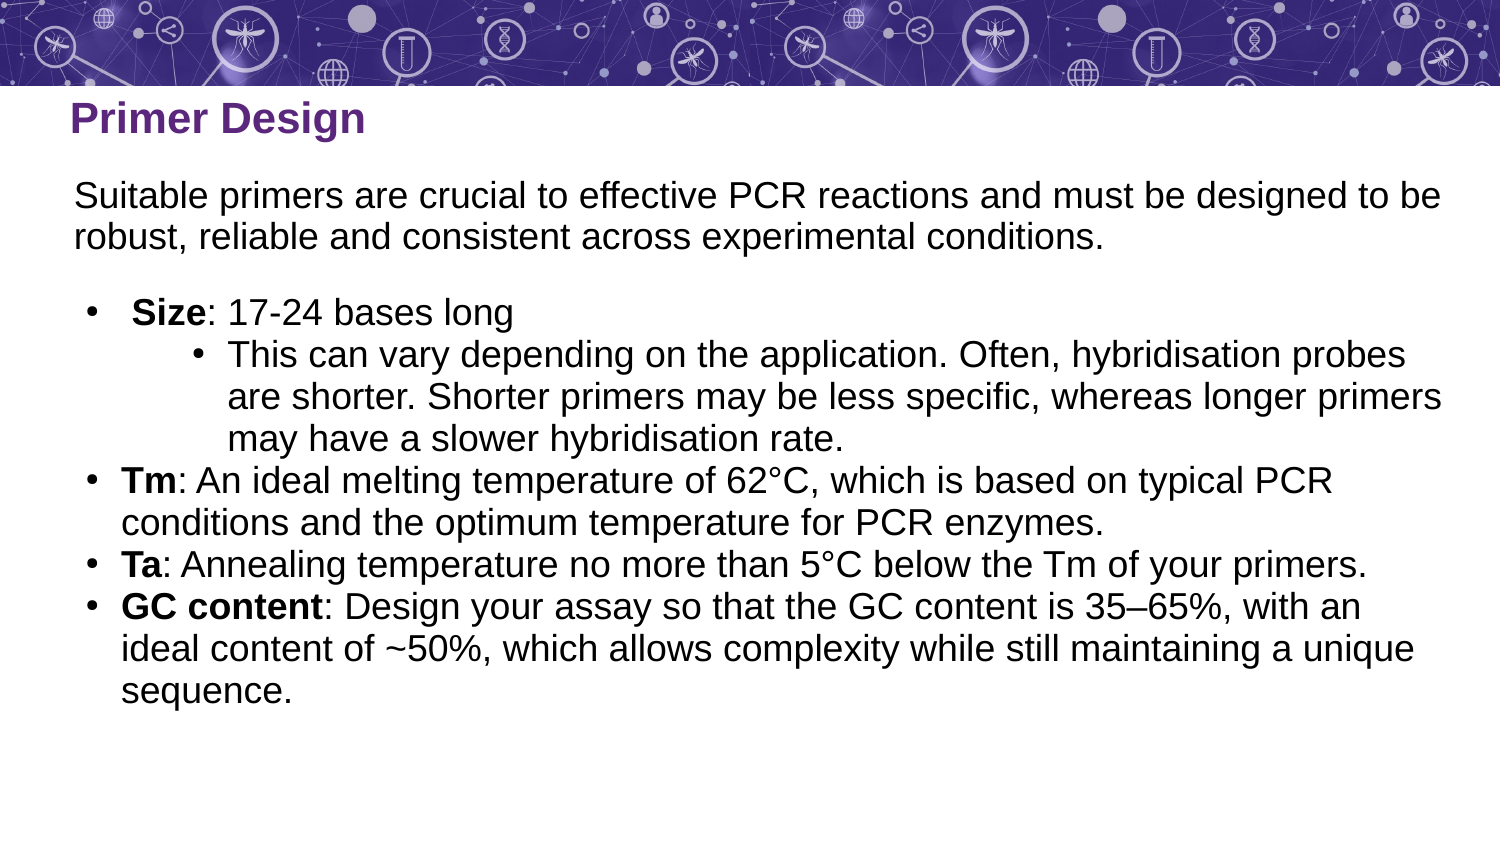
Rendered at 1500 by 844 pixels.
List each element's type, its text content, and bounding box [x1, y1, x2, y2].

text_box Size: 17-24 bases long This can vary depending on the application. Often, hybridisation probes are shorter. Shorter primers may be less specific, whereas longer primers may have a slower hybridisation rate. Tm: An ideal melting temperature of 62°C, which is based on typical PCR conditions and the optimum temperature for PCR enzymes. Ta: Annealing temperature no more than 5°C below the Tm of your primers. GC content: Design your assay so that the GC content is 35–65%, with an ideal content of ~50%, which allows complexity while still maintaining a unique sequence. [70, 284, 1465, 804]
picture [0, 0, 1500, 86]
title Primer Design [54, 75, 1118, 151]
text_box Suitable primers are crucial to effective PCR reactions and must be designed to be robust, reliable and consistent across experimental conditions. [59, 166, 1465, 343]
